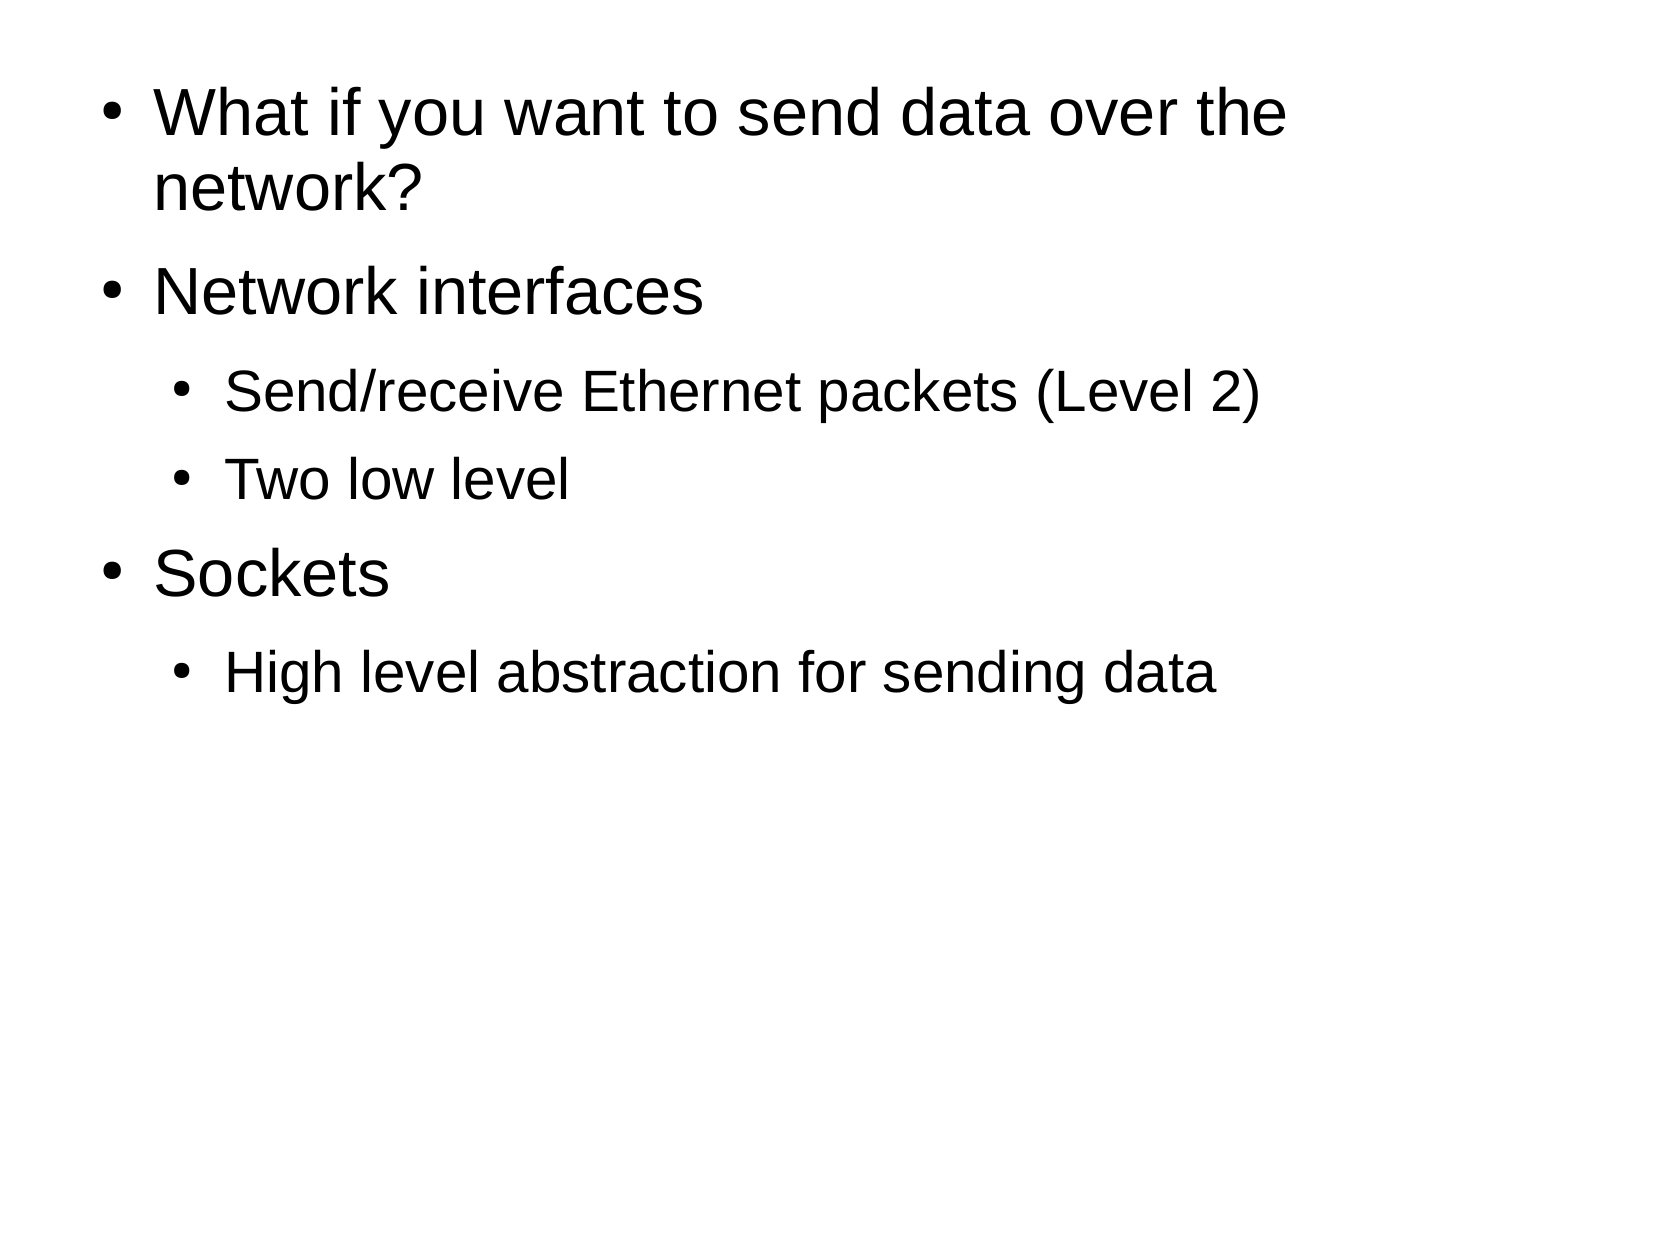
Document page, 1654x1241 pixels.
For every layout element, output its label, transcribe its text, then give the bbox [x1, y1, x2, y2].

list What if you want to send data over the network? Network interfaces Send/receive Ethernet packets (Level 2) Two low level Sockets High level abstraction for sending data [82, 75, 1576, 1126]
